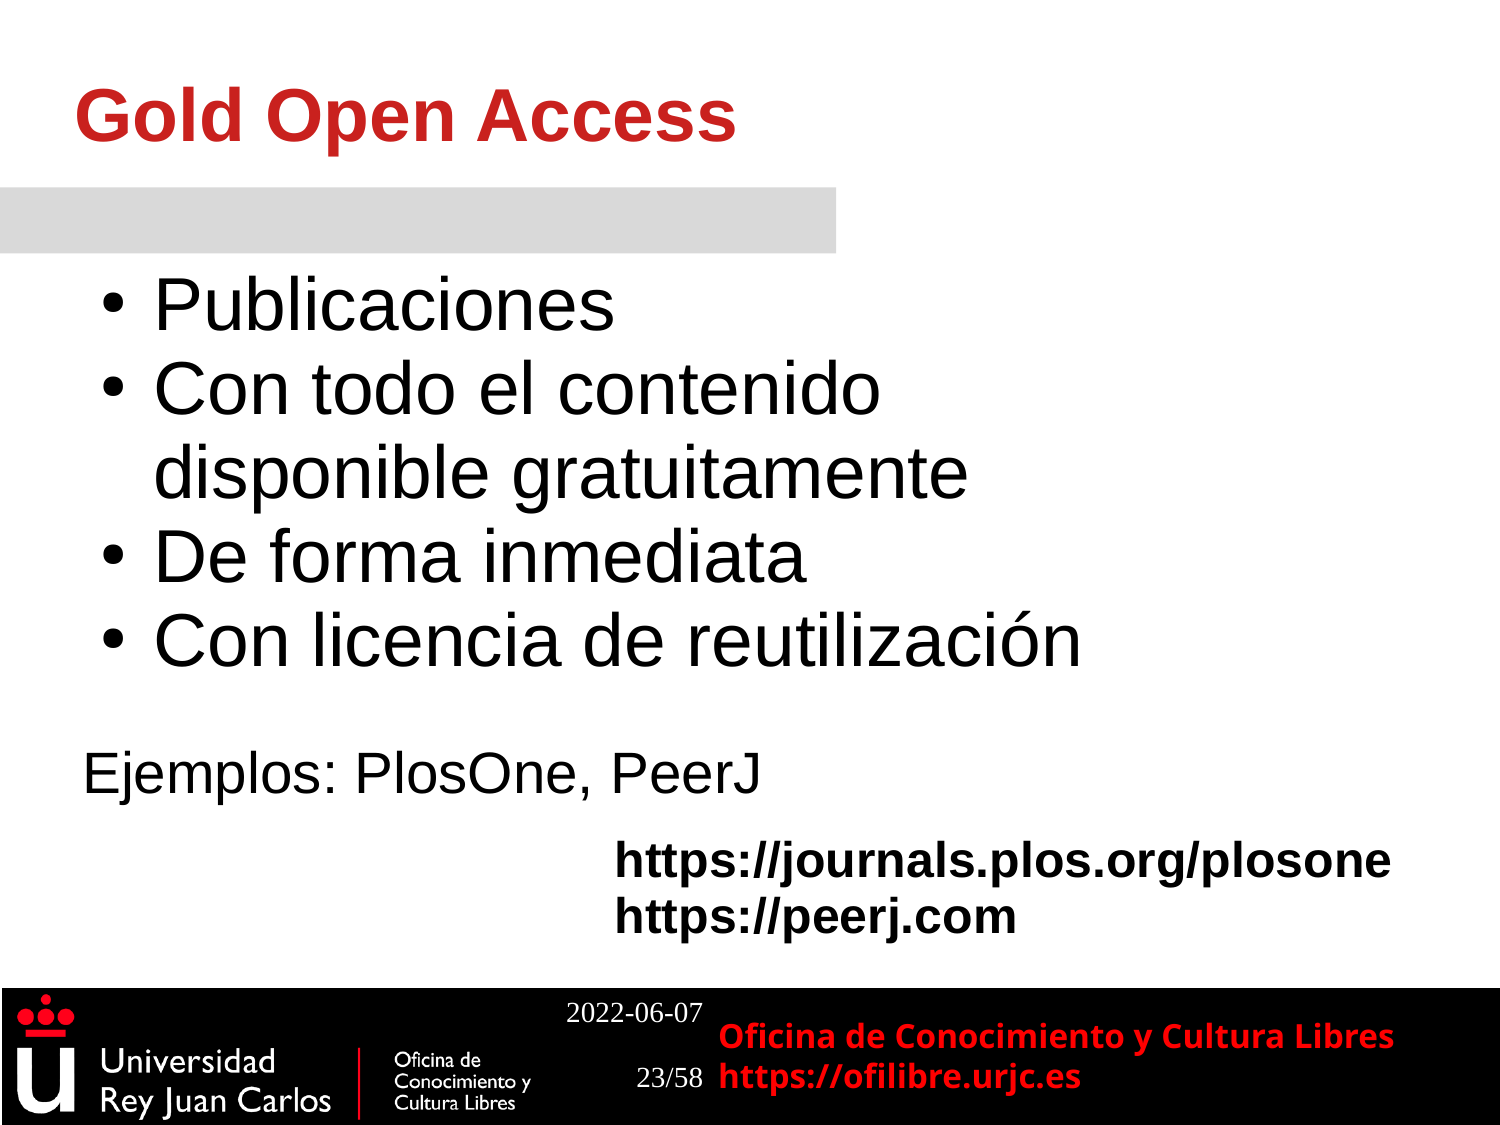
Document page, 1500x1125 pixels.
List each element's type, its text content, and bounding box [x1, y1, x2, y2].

picture [17, 994, 531, 1120]
text_box https://journals.plos.org/plosone https://peerj.com [600, 825, 1441, 952]
title [75, 7, 1425, 196]
text_box Publicaciones Con todo el contenido disponible gratuitamente De forma inmediata Con licencia de reutilización Ejemplos: PlosOne, PeerJ [67, 254, 1201, 814]
text_box Gold Open Access [60, 66, 991, 249]
